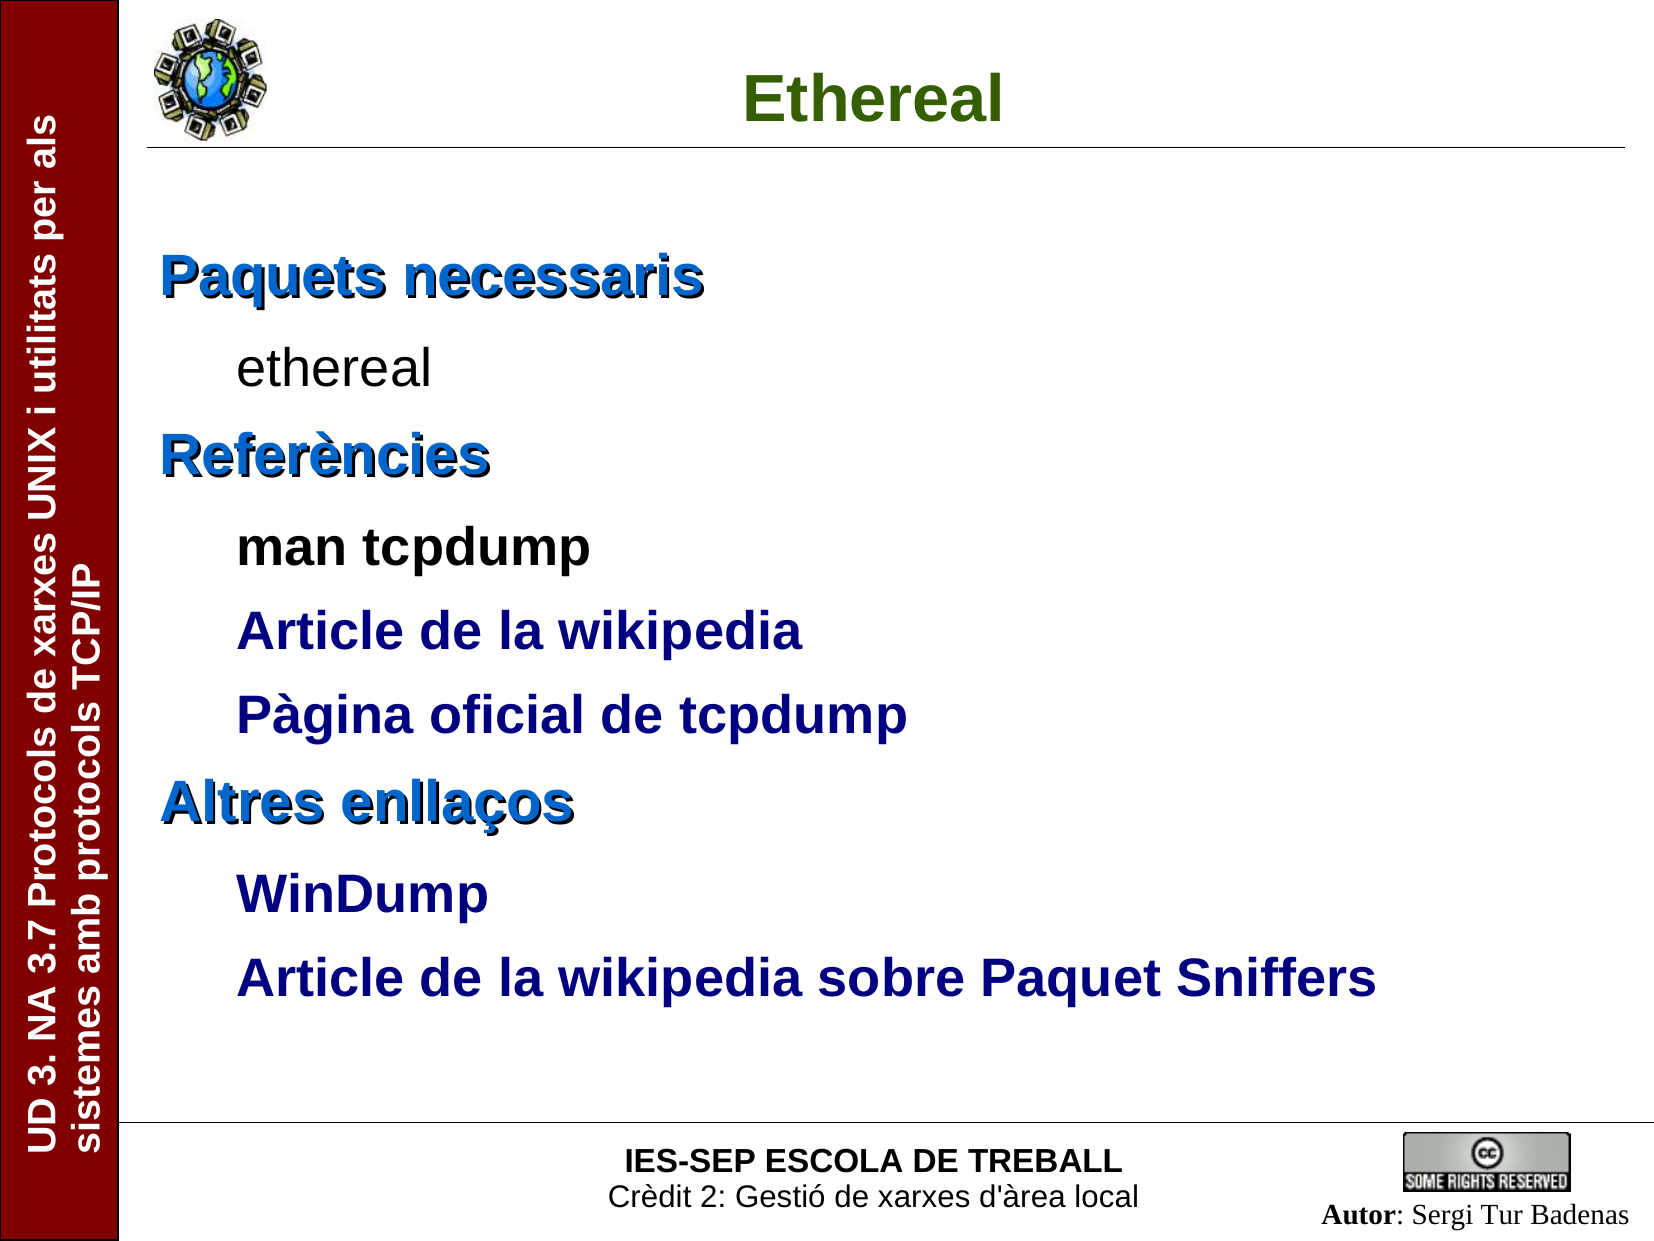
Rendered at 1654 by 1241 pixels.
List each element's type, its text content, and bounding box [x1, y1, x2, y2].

picture [154, 19, 268, 49]
picture [1403, 1132, 1571, 1192]
title Ethereal [129, 49, 1619, 148]
list Paquets necessaris ethereal Referències man tcpdump Article de la wikipedia Pàgina oficial de tcpdump Altres enllaços WinDump Article de la wikipedia sobre Paquet Sniffers [141, 242, 1630, 1093]
